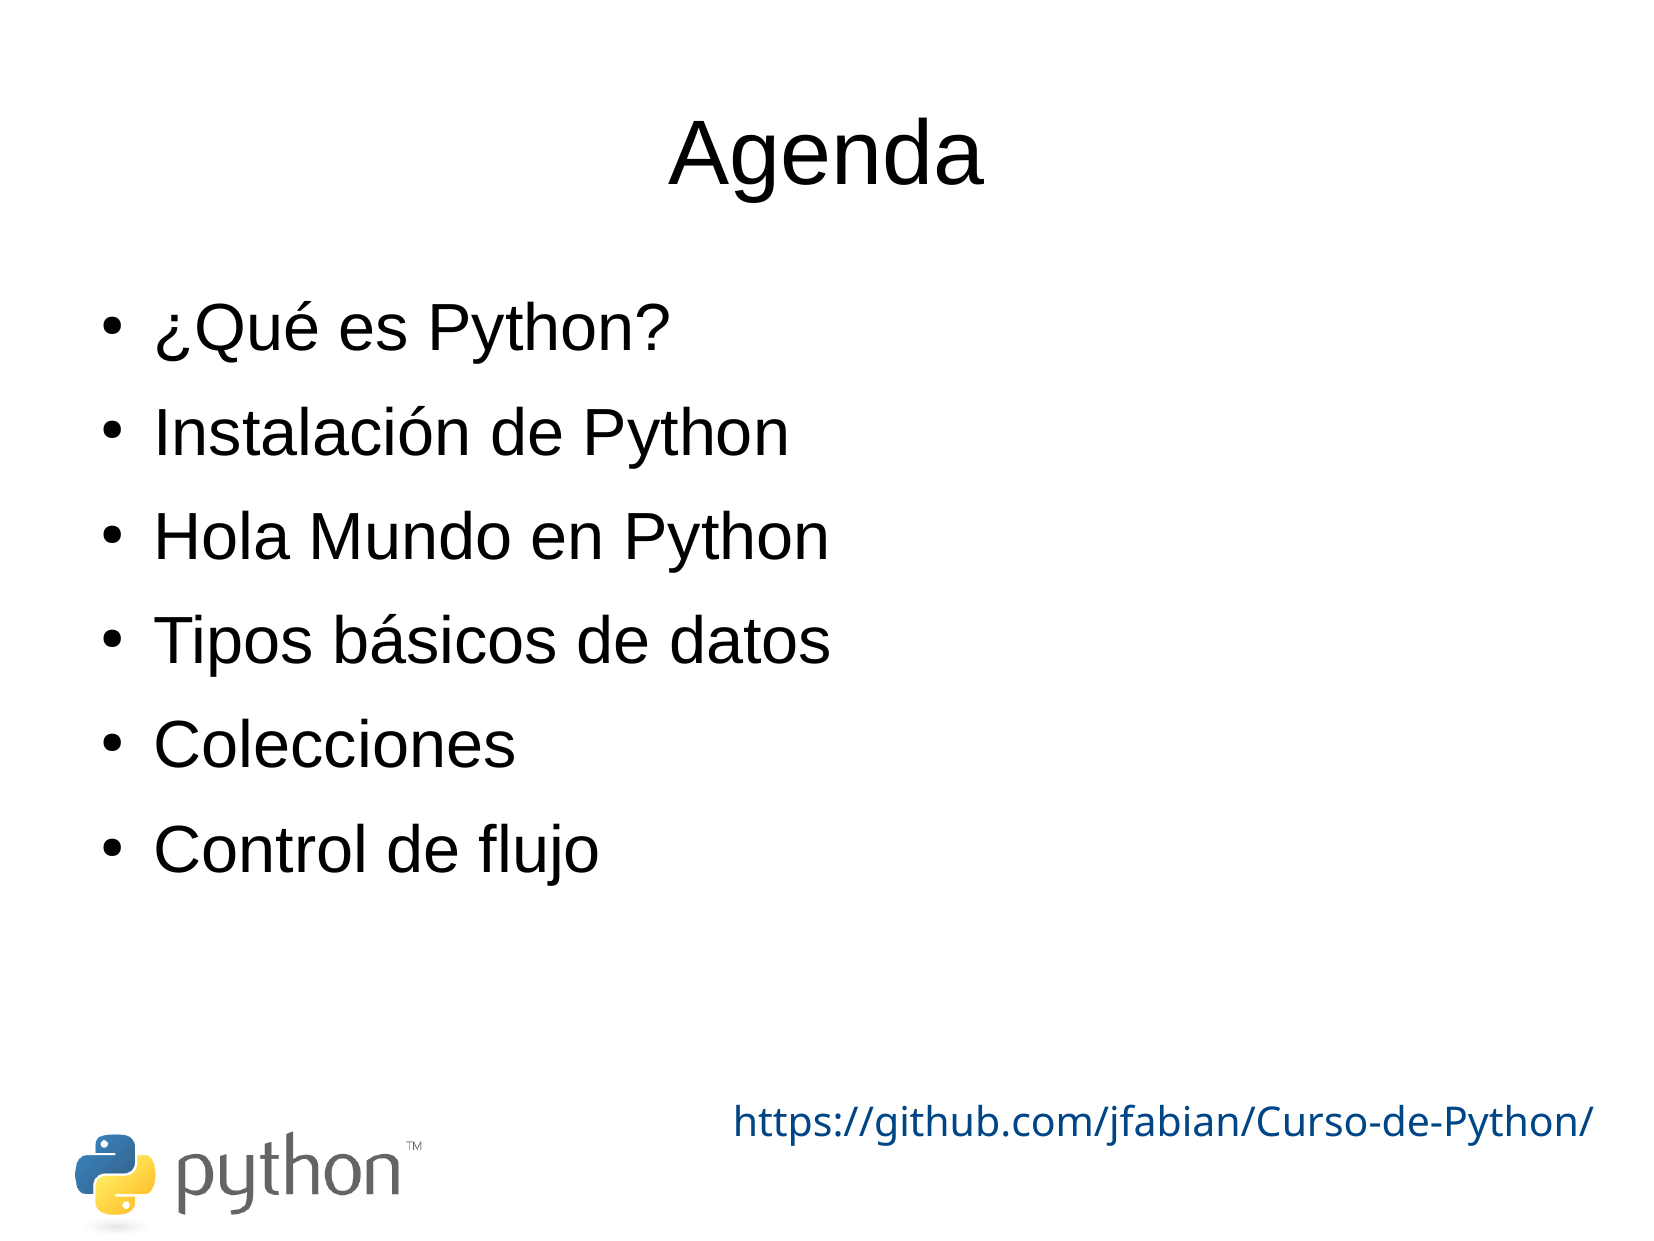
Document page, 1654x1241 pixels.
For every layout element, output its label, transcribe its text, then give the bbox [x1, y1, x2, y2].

list ¿Qué es Python? Instalación de Python Hola Mundo en Python Tipos básicos de datos Colecciones Control de flujo [82, 290, 1595, 1109]
picture [17, 1110, 455, 1241]
title Agenda [82, 49, 1571, 257]
list https://github.com/jfabian/Curso-de-Python/ [472, 1092, 1595, 1182]
